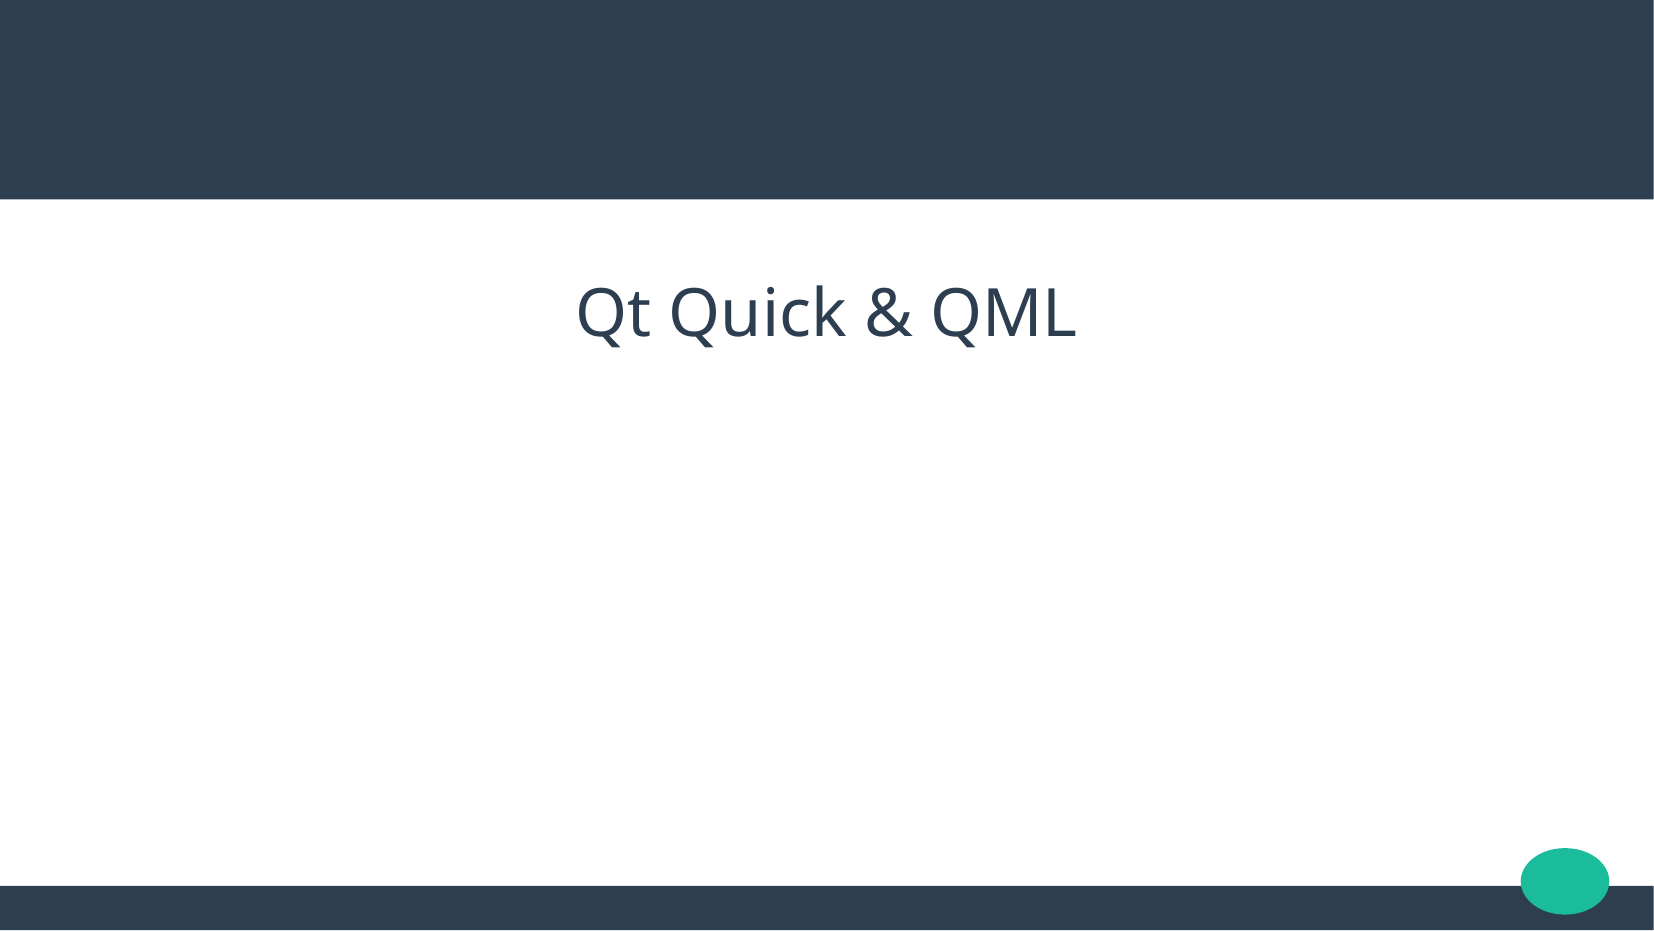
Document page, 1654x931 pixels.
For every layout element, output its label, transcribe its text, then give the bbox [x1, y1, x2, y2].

subtitle Qt Quick & QML [59, 37, 1595, 584]
